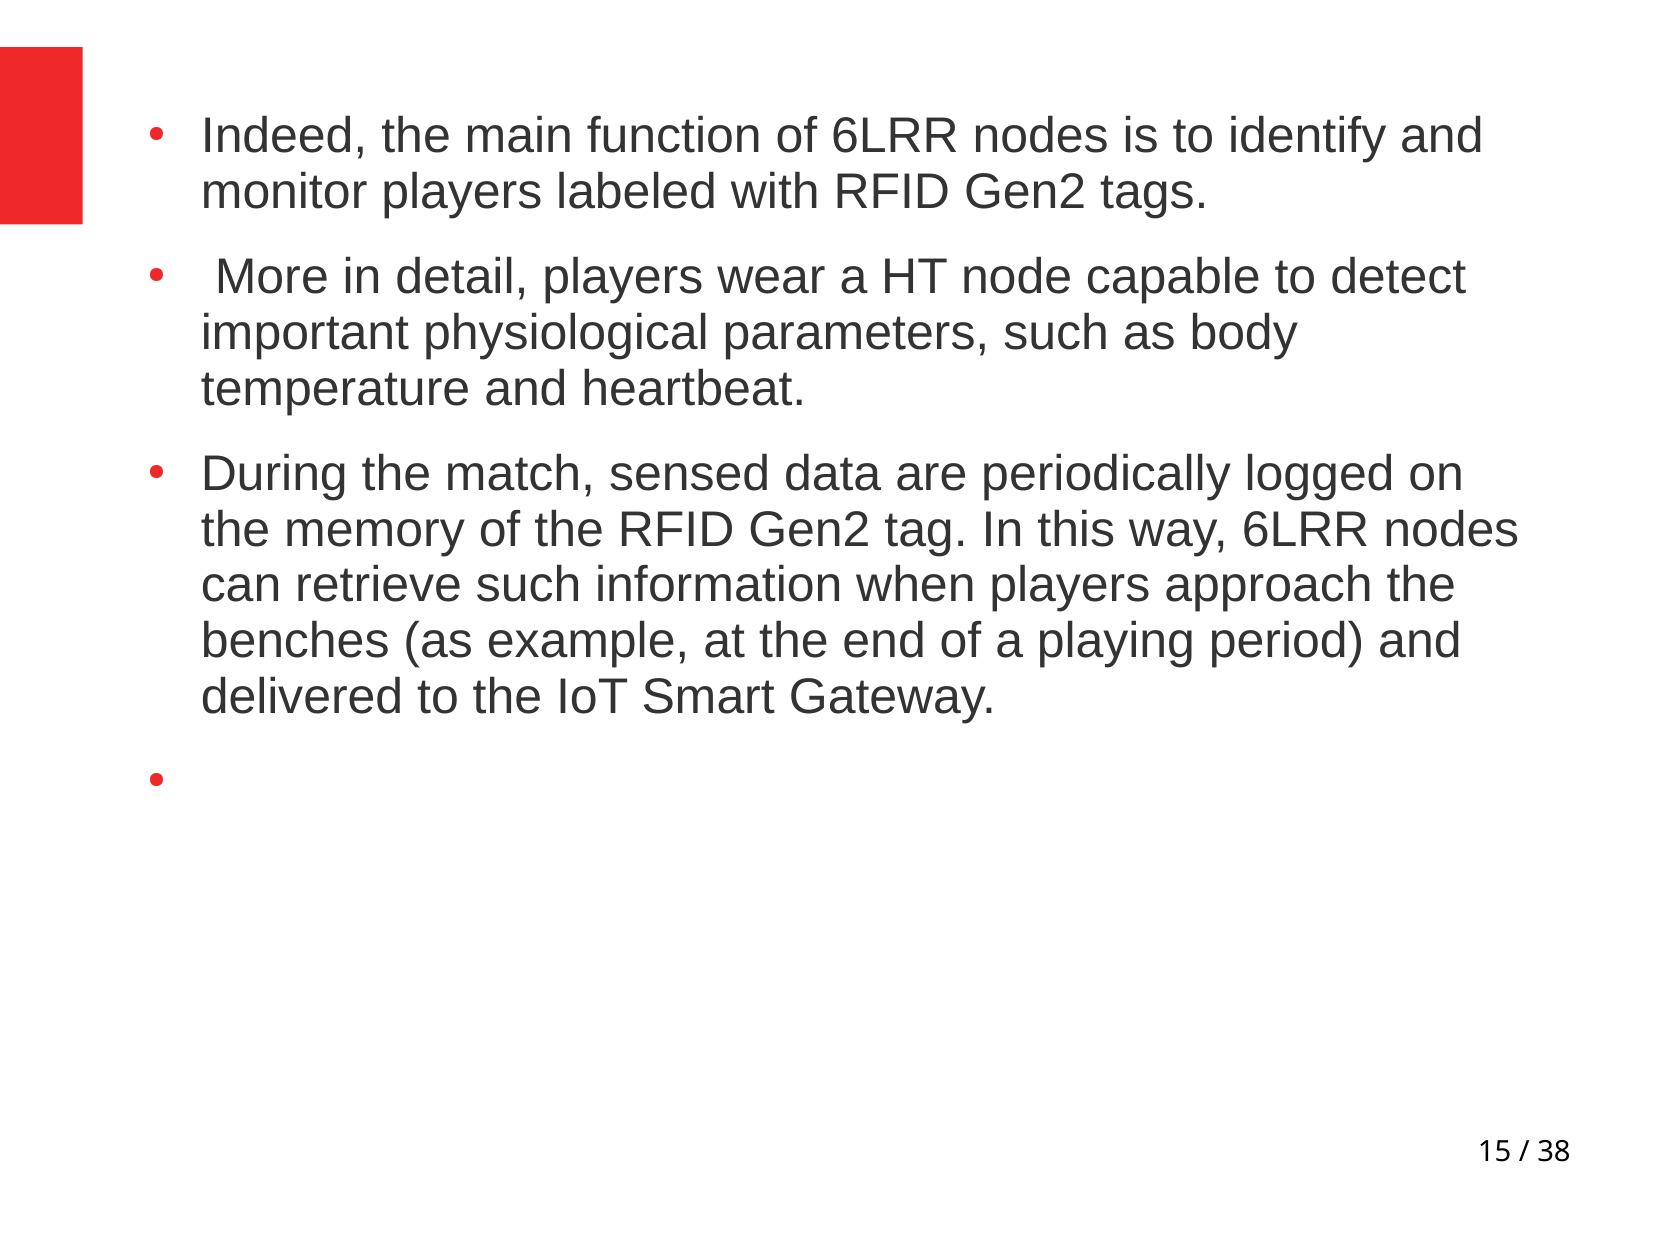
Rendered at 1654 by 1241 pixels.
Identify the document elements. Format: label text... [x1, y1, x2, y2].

list Indeed, the main function of 6LRR nodes is to identify and monitor players labeled with RFID Gen2 tags. More in detail, players wear a HT node capable to detect important physiological parameters, such as body temperature and heartbeat. During the match, sensed data are periodically logged on the memory of the RFID Gen2 tag. In this way, 6LRR nodes can retrieve such information when players approach the benches (as example, at the end of a playing period) and delivered to the IoT Smart Gateway. [129, 107, 1548, 827]
